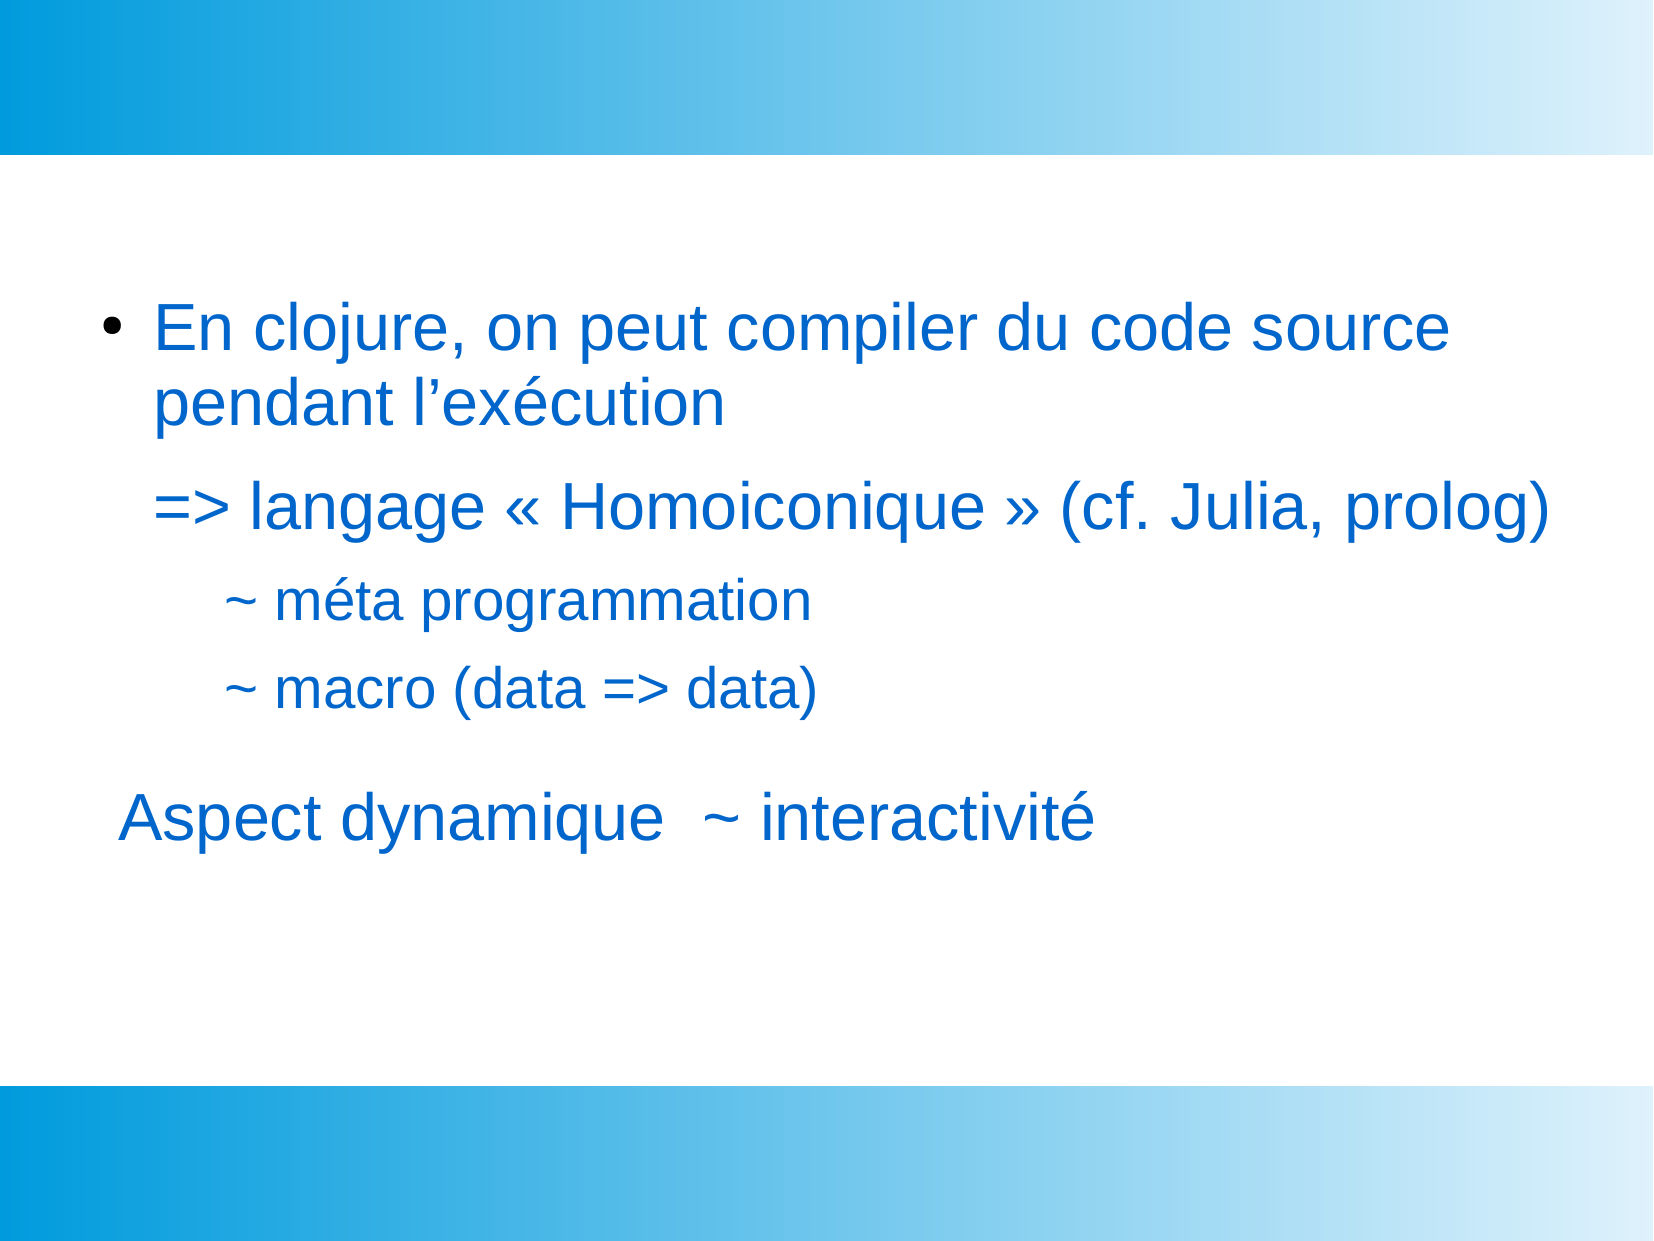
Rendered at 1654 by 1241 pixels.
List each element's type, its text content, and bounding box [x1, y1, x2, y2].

list En clojure, on peut compiler du code source pendant l’exécution => langage « Homoiconique » (cf. Julia, prolog) ~ méta programmation ~ macro (data => data) [82, 290, 1571, 579]
list Aspect dynamique ~ interactivité [47, 779, 1536, 941]
